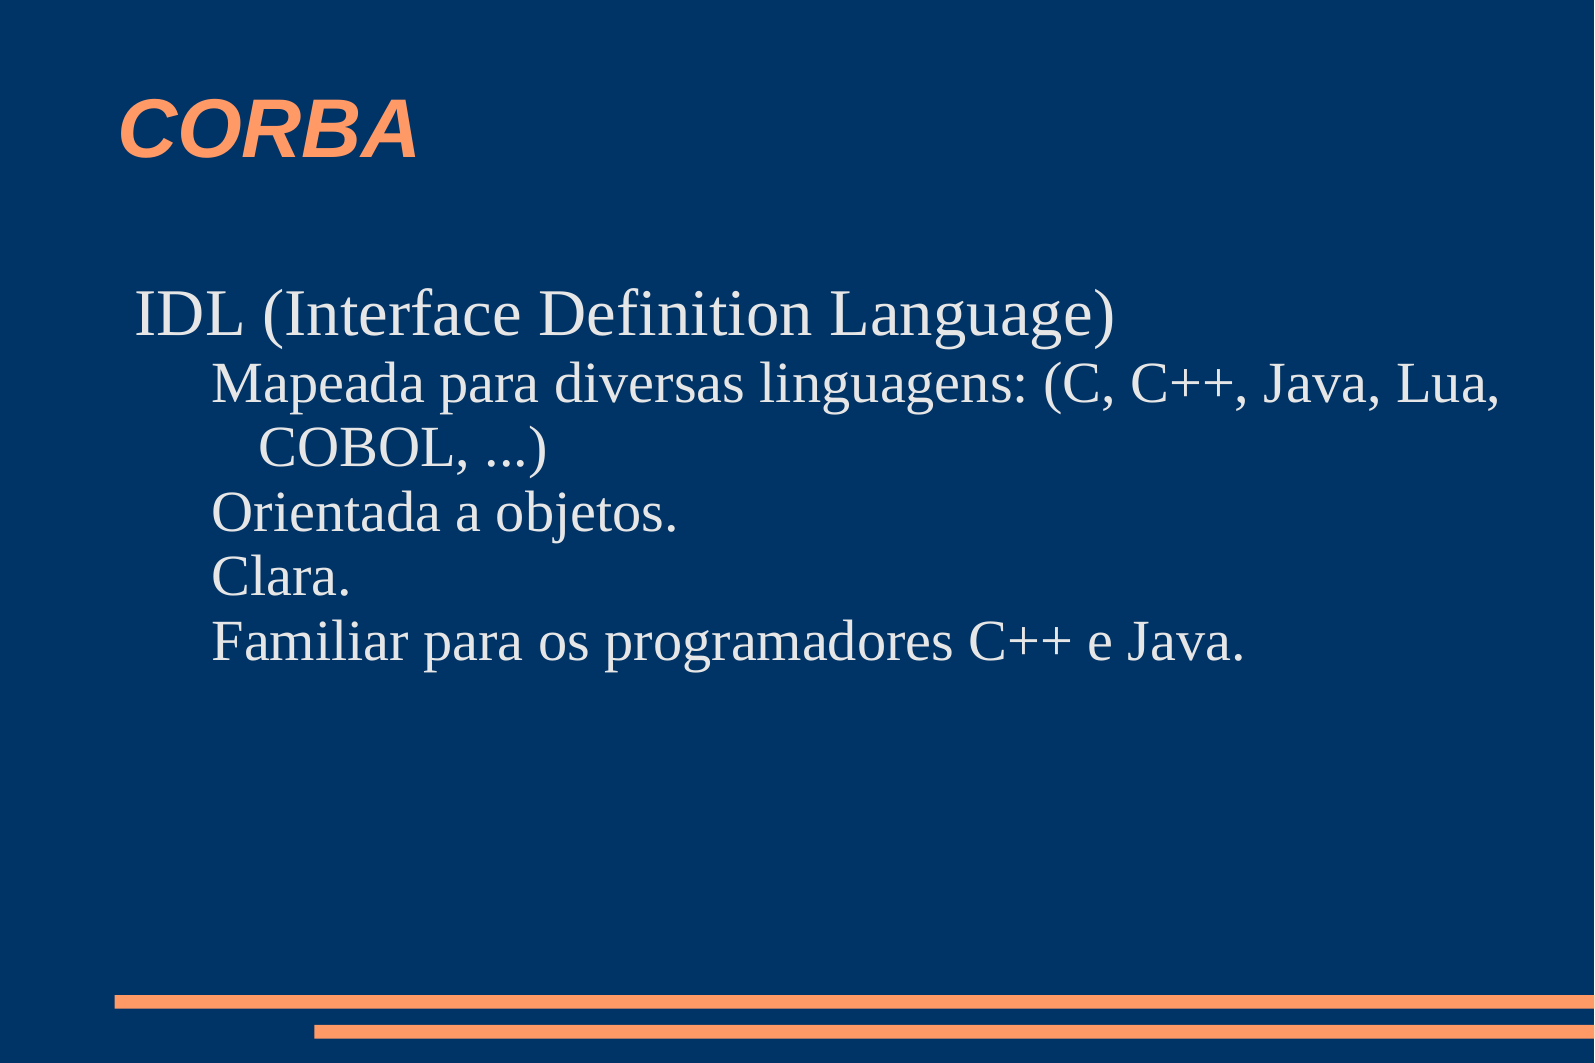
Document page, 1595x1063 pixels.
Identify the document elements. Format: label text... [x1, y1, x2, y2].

list IDL (Interface Definition Language) Mapeada para diversas linguagens: (C, C++, Java, Lua, COBOL, ...) Orientada a objetos. Clara. Familiar para os programadores C++ e Java. [117, 276, 1505, 971]
title CORBA [117, 39, 1479, 218]
